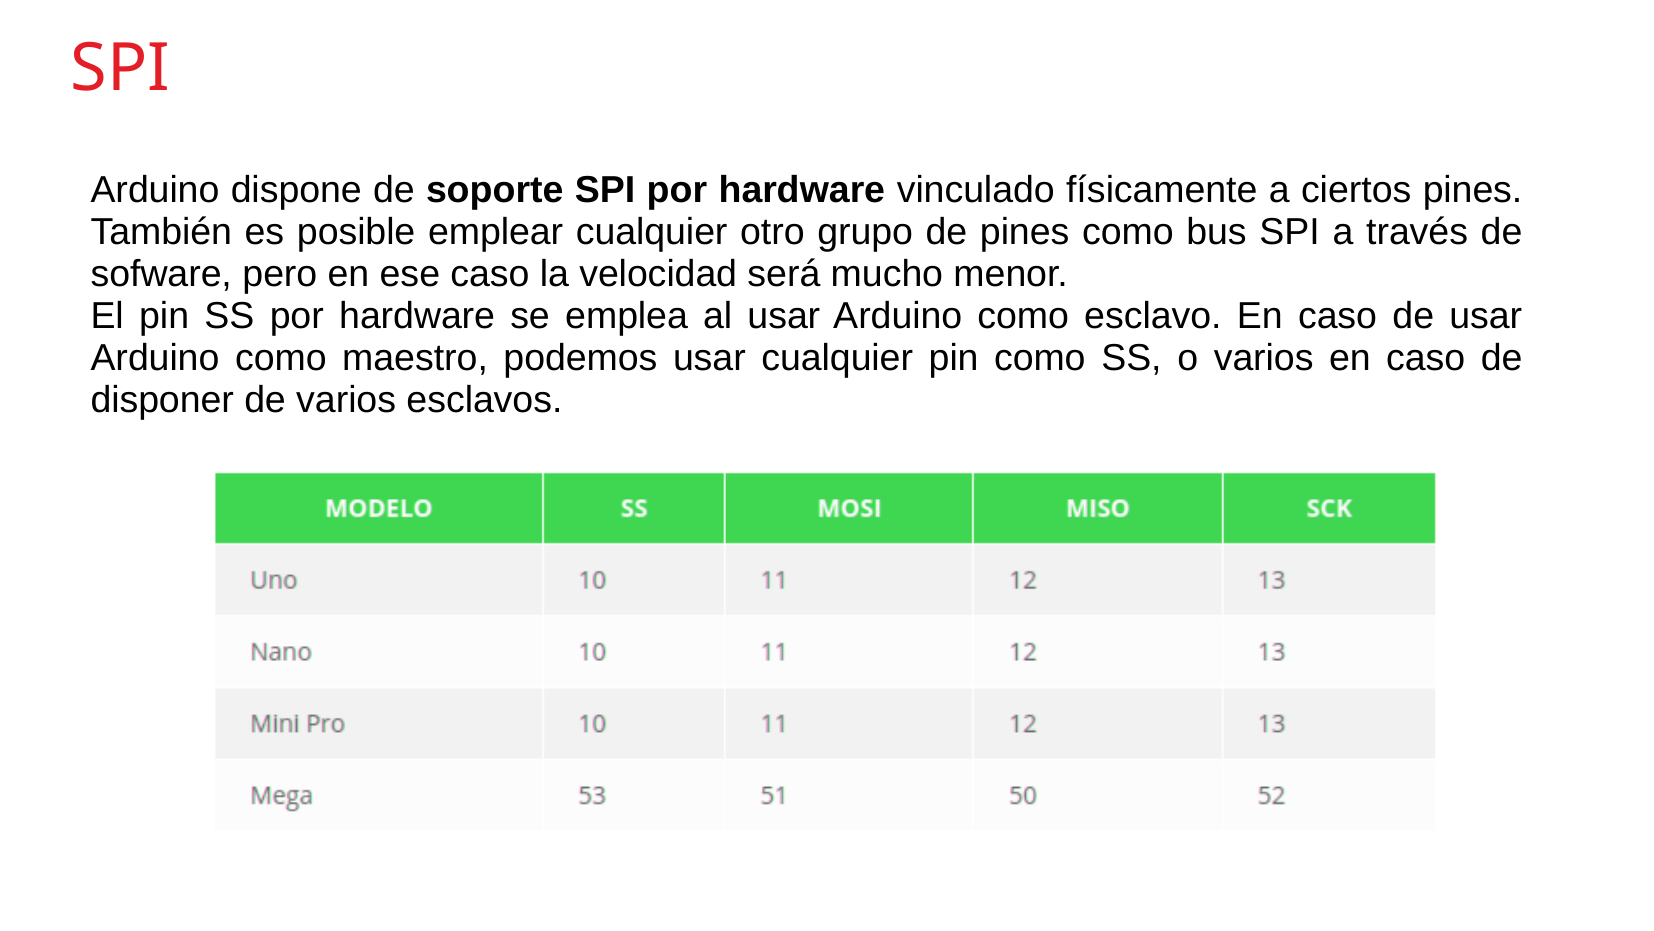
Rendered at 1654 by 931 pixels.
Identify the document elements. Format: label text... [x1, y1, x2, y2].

text_box Arduino dispone de soporte SPI por hardware vinculado físicamente a ciertos pines. También es posible emplear cualquier otro grupo de pines como bus SPI a través de sofware, pero en ese caso la velocidad será mucho menor. El pin SS por hardware se emplea al usar Arduino como esclavo. En caso de usar Arduino como maestro, podemos usar cualquier pin como SS, o varios en caso de disponer de varios esclavos. [75, 161, 1578, 428]
picture [207, 463, 1446, 850]
title SPI [70, 11, 1347, 118]
